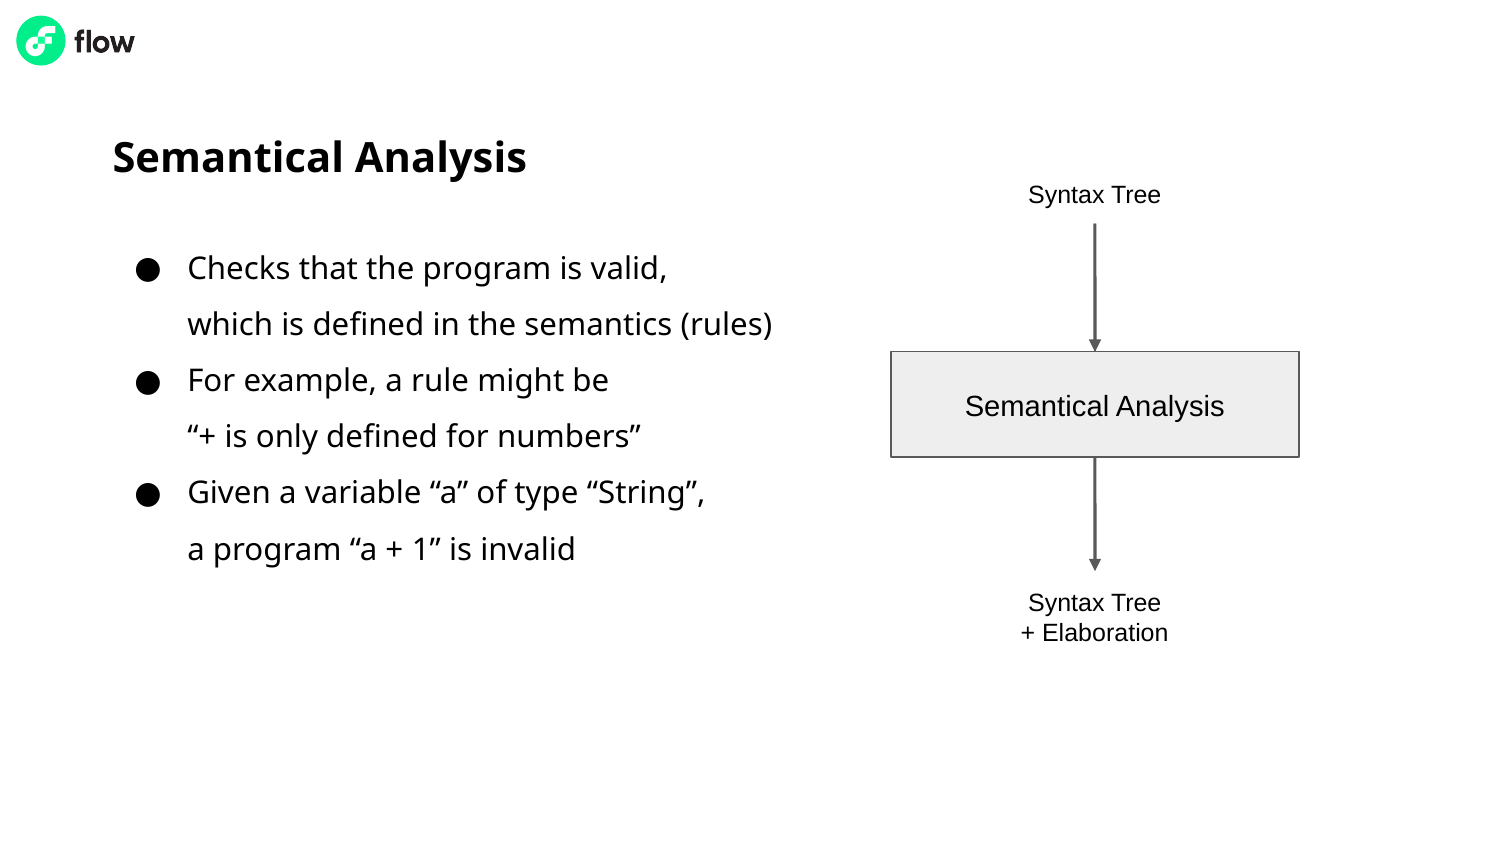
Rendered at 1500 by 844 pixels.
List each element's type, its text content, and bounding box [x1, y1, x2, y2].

text_box Checks that the program is valid, which is defined in the semantics (rules) For example, a rule might be “+ is only defined for numbers” Given a variable “a” of type “String”, a program “a + 1” is invalid [97, 214, 880, 777]
picture [14, 14, 137, 67]
text_box Semantical Analysis [97, 115, 820, 197]
text_box Syntax Tree + Elaboration [1004, 571, 1186, 662]
text_box Semantical Analysis [890, 351, 1299, 457]
text_box Syntax Tree [1004, 163, 1186, 224]
